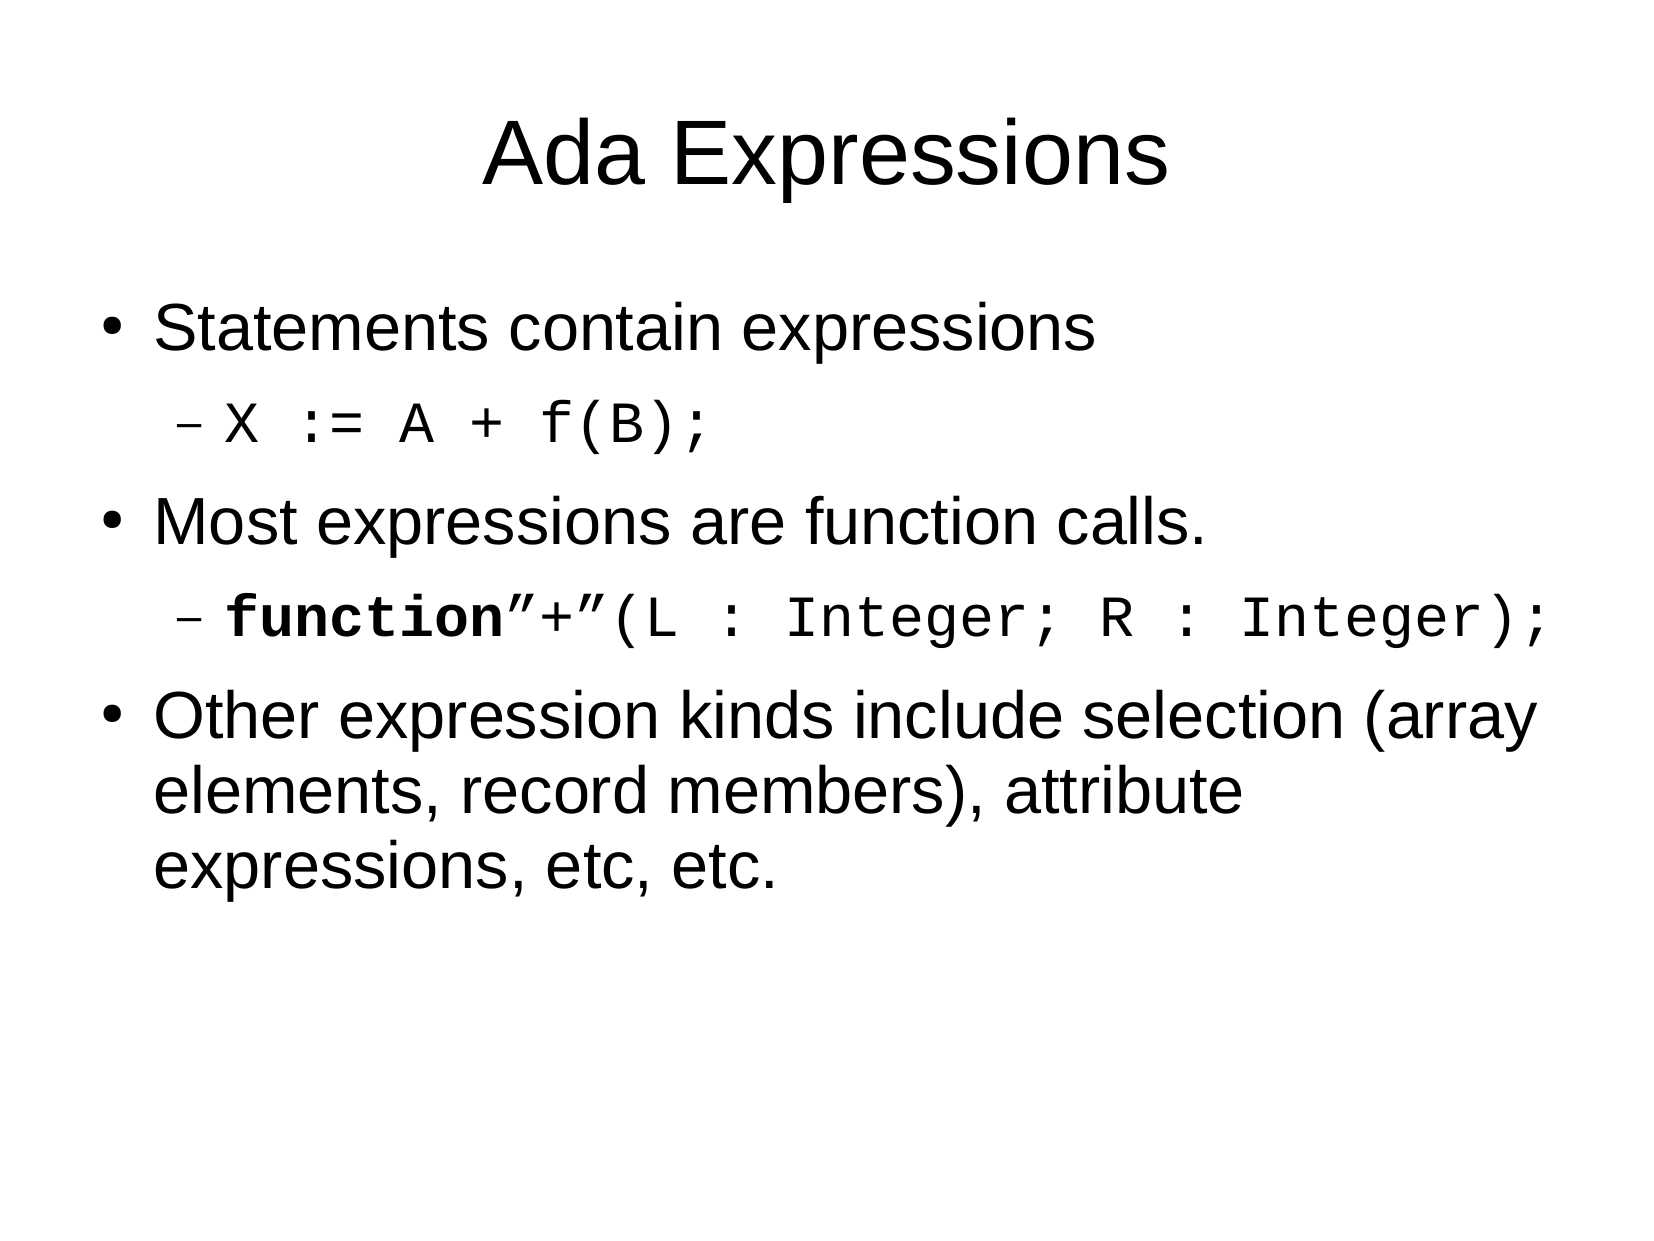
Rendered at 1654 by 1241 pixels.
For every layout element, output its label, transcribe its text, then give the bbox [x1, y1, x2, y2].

title Ada Expressions [82, 49, 1571, 257]
list Statements contain expressions X := A + f(B); Most expressions are function calls. function”+”(L : Integer; R : Integer); Other expression kinds include selection (array elements, record members), attribute expressions, etc, etc. [82, 290, 1571, 1109]
